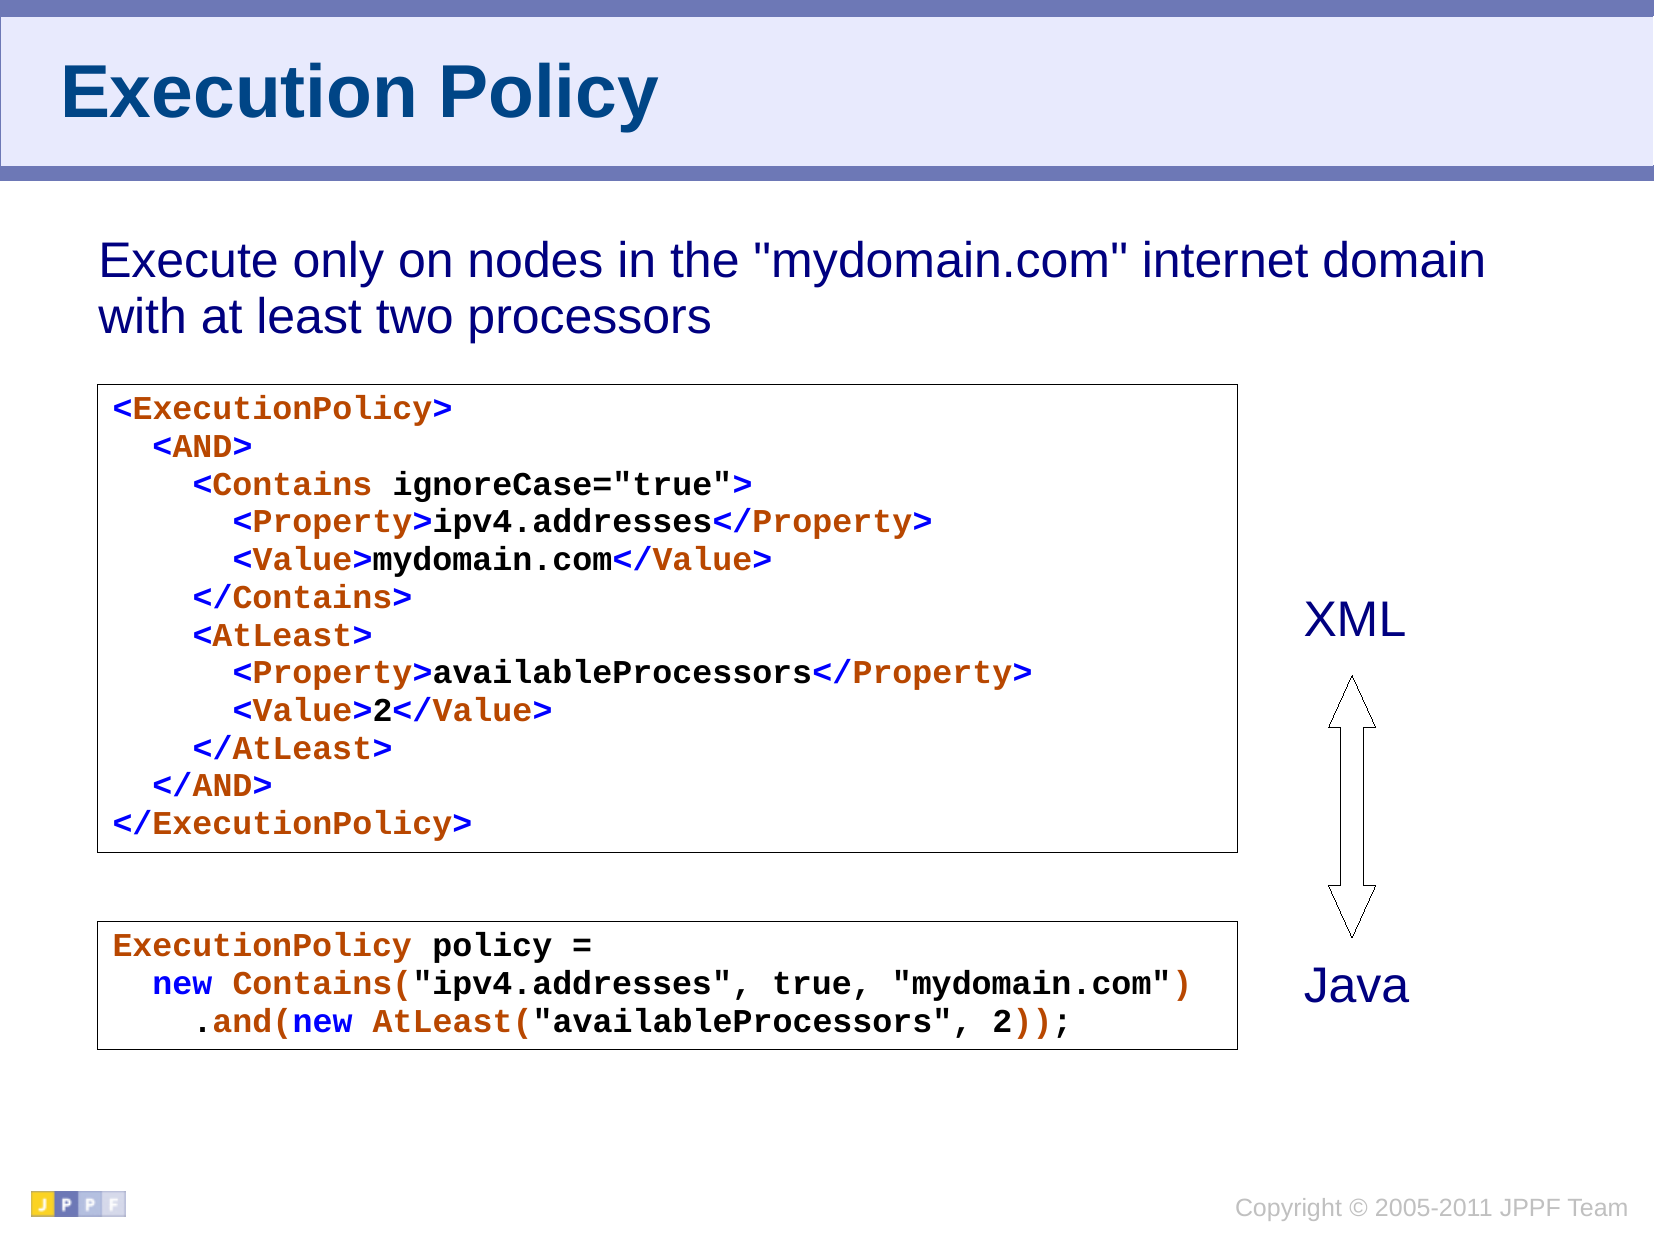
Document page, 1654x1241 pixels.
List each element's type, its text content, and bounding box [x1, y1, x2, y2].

text_box Java [1288, 949, 1477, 1021]
text_box <ExecutionPolicy> <AND> <Contains ignoreCase="true"> <Property>ipv4.addresses</Property> <Value>mydomain.com</Value> </Contains> <AtLeast> <Property>availableProcessors</Property> <Value>2</Value> </AtLeast> </AND> </ExecutionPolicy> [97, 384, 1238, 850]
text_box ExecutionPolicy policy = new Contains("ipv4.addresses", true, "mydomain.com") .and(new AtLeast("availableProcessors", 2)); [97, 921, 1238, 1049]
text_box [1328, 675, 1376, 938]
text_box Execute only on nodes in the "mydomain.com" internet domain with at least two processors [83, 225, 1538, 352]
title Execution Policy [0, 16, 1653, 167]
picture [0, 181, 1654, 1241]
text_box XML [1288, 583, 1477, 655]
